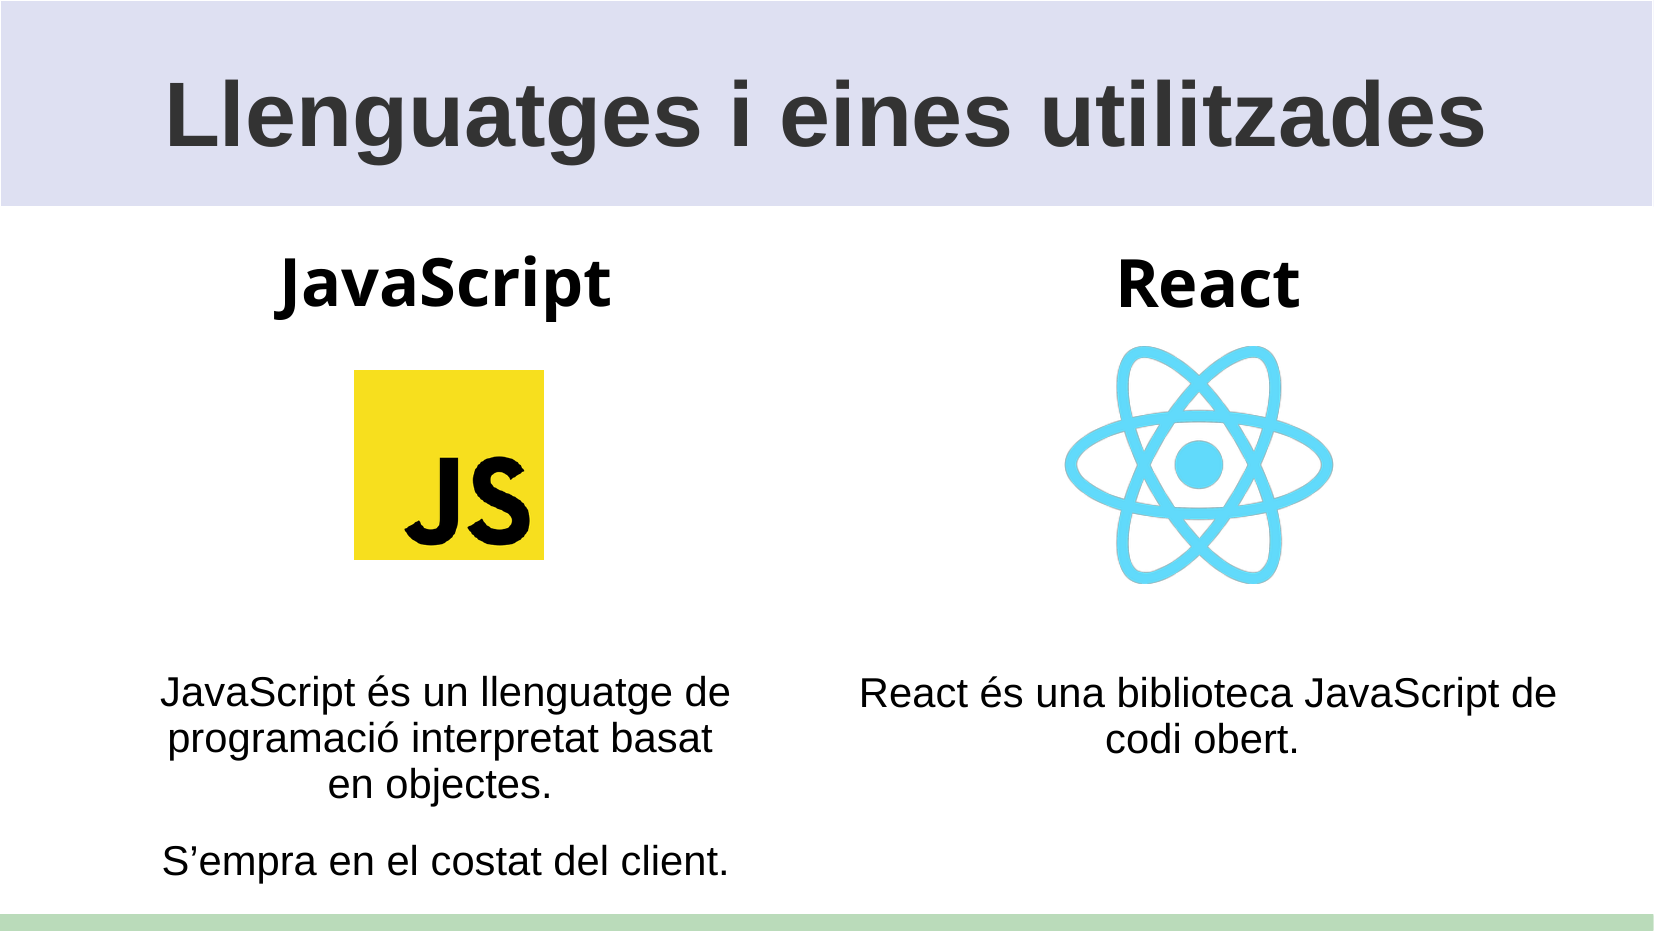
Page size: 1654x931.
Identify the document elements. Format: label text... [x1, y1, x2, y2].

title Llenguatges i eines utilitzades [82, 37, 1571, 193]
text_box [0, 915, 1654, 931]
picture [354, 370, 544, 560]
list JavaScript JavaScript és un llenguatge de programació interpretat basat en objectes. S’empra en el costat del client. [82, 235, 809, 904]
picture [1062, 346, 1336, 584]
text_box [0, 0, 1654, 207]
list React React és una biblioteca JavaScript de codi obert. [845, 236, 1572, 875]
